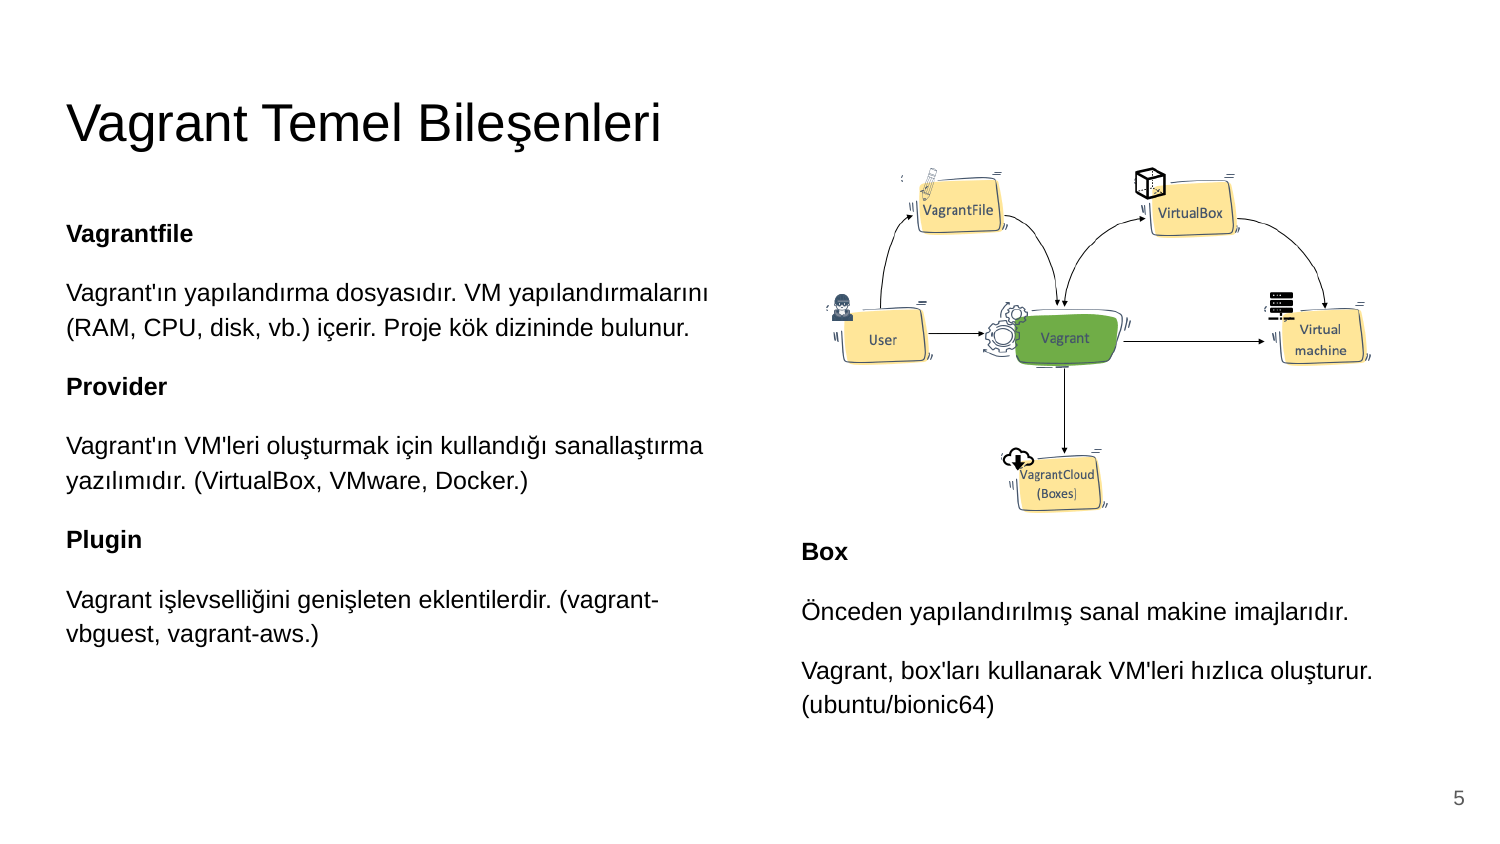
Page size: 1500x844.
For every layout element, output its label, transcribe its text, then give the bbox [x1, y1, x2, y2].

list Box Önceden yapılandırılmış sanal makine imajlarıdır. Vagrant, box'ları kullanarak VM'leri hızlıca oluşturur. (ubuntu/bionic64) [786, 516, 1480, 753]
slide_number <number> [1389, 764, 1480, 830]
list Vagrantfile Vagrant'ın yapılandırma dosyasıdır. VM yapılandırmalarını (RAM, CPU, disk, vb.) içerir. Proje kök dizininde bulunur. Provider Vagrant'ın VM'leri oluşturmak için kullandığı sanallaştırma yazılımıdır. (VirtualBox, VMware, Docker.) Plugin Vagrant işlevselliğini genişleten eklentilerdir. (vagrant-vbguest, vagrant-aws.) [51, 197, 745, 753]
picture [753, 138, 1439, 525]
title Vagrant Temel Bileşenleri [51, 72, 1449, 167]
